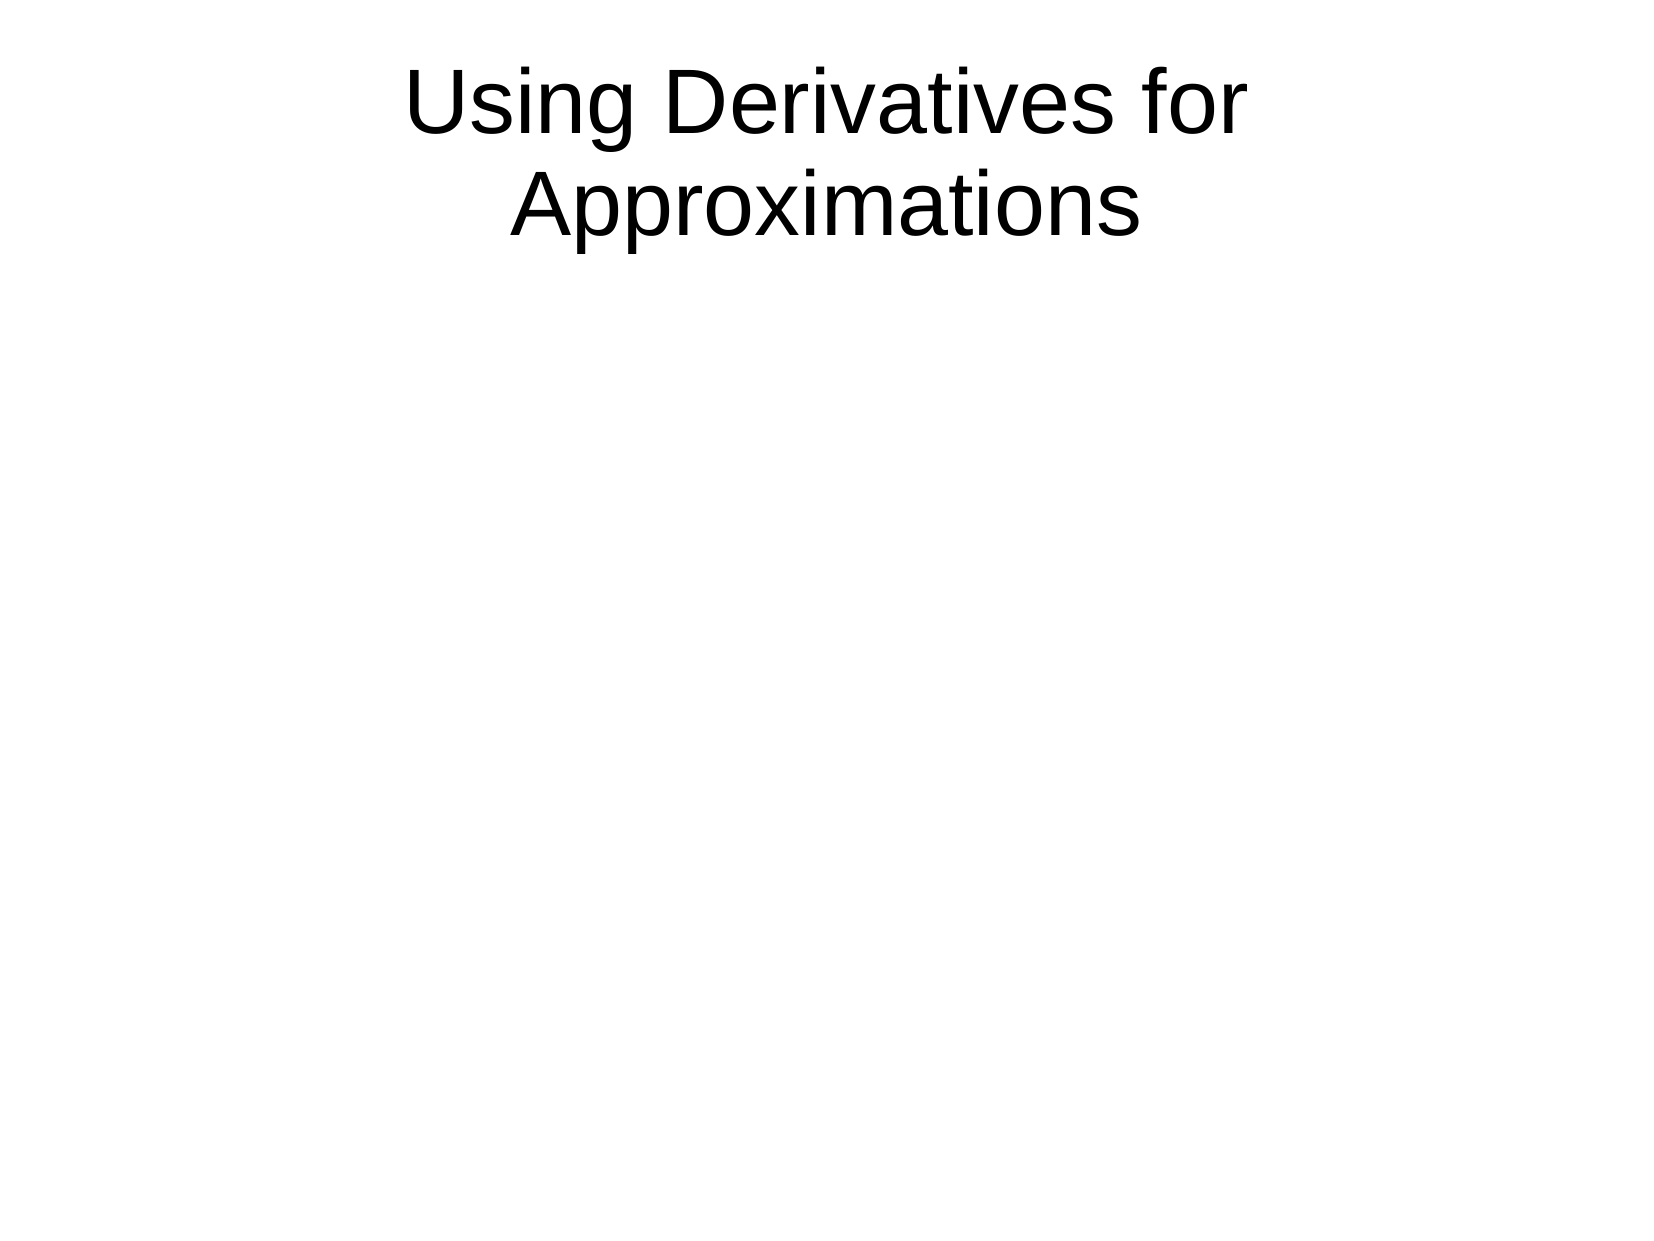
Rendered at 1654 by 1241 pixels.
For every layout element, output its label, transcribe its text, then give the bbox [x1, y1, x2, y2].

title Using Derivatives for Approximations [82, 49, 1571, 257]
